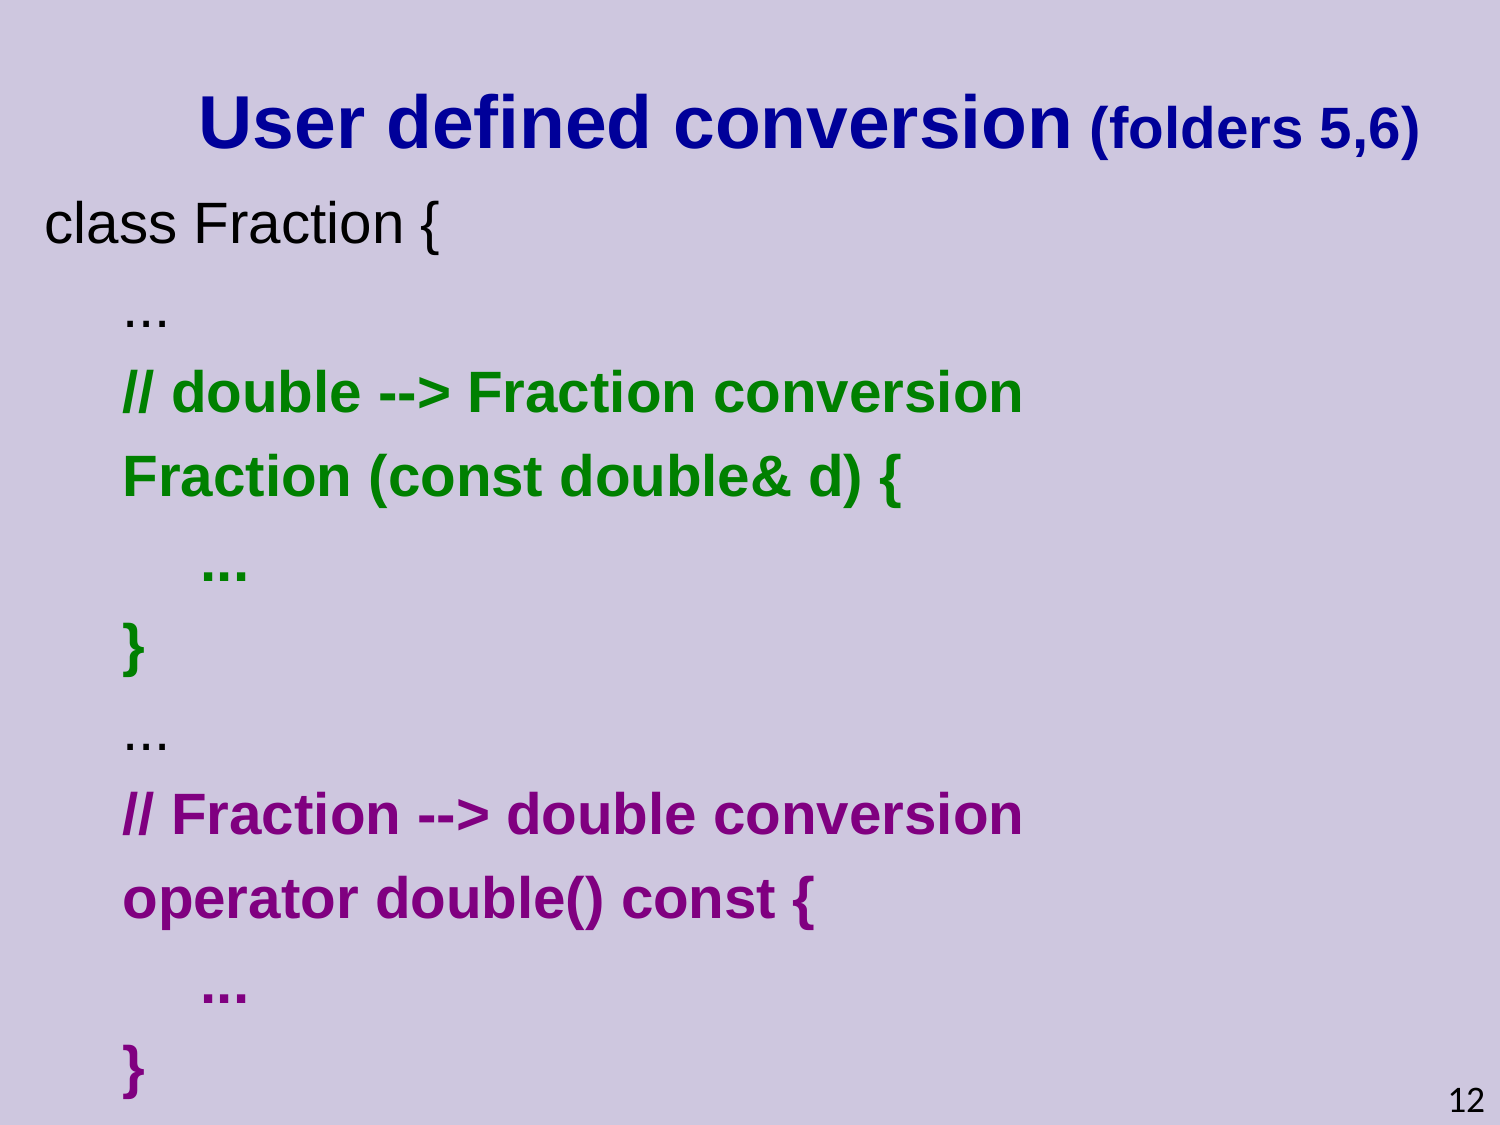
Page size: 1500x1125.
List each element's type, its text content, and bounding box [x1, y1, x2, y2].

list class Fraction { ... // double --> Fraction conversion Fraction (const double& d) { ... } ... // Fraction --> double conversion operator double() const { ... } ... [44, 184, 1463, 1125]
title User defined conversion (folders 5,6) [198, 24, 1468, 213]
text_box <number> [1463, 1069, 1500, 1125]
